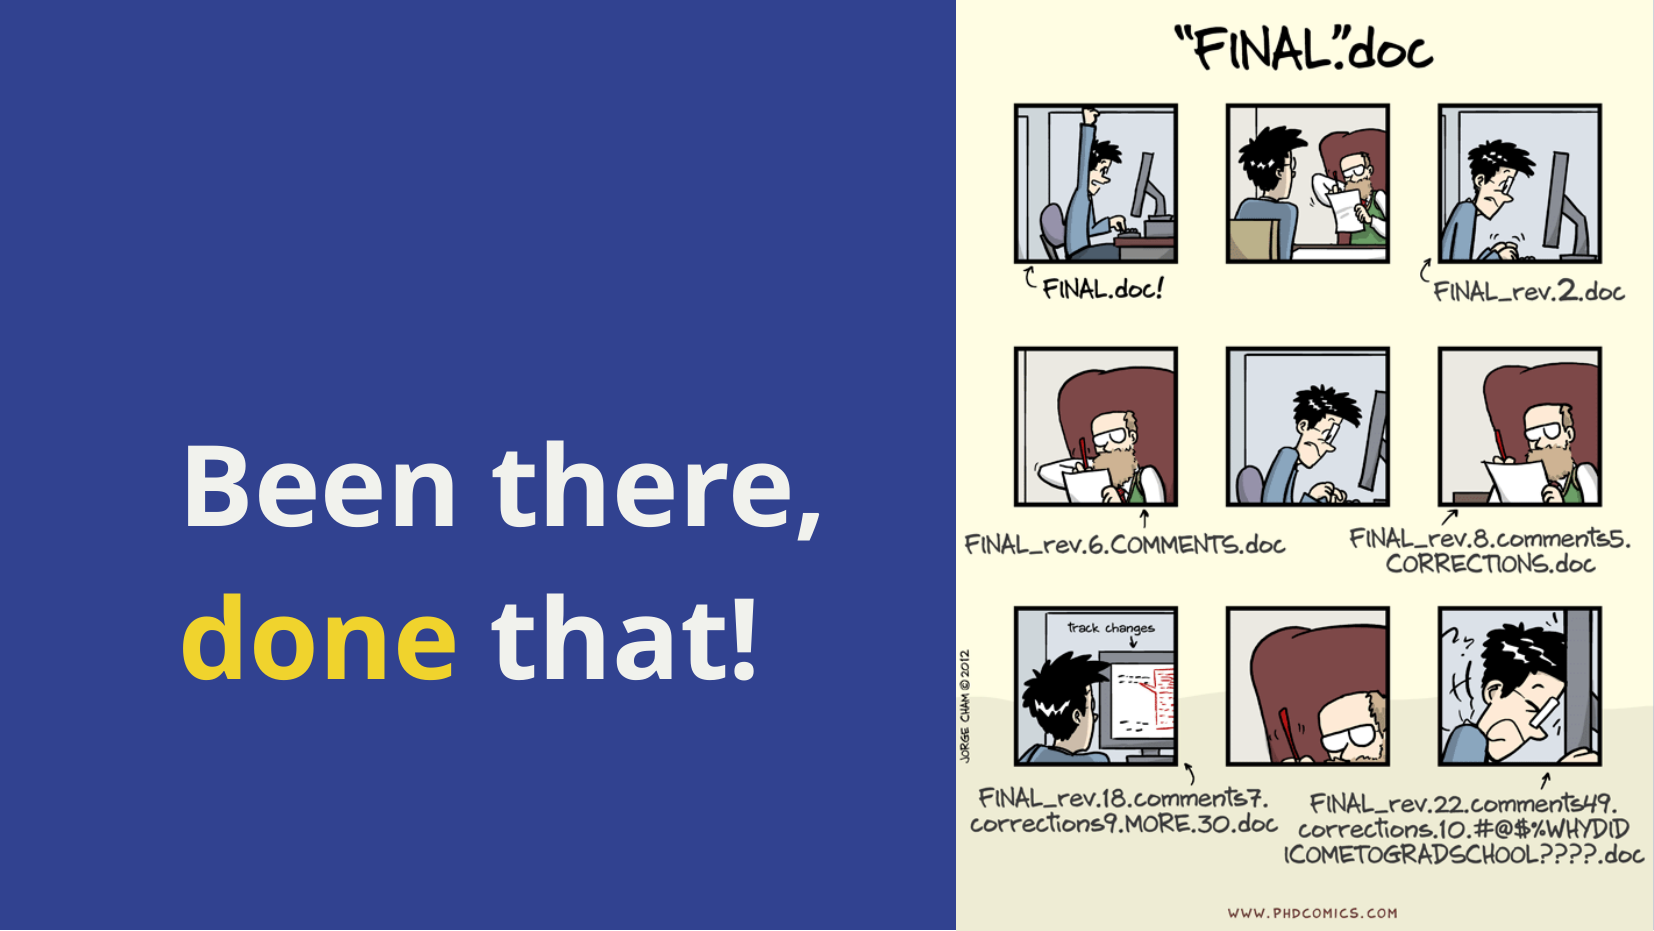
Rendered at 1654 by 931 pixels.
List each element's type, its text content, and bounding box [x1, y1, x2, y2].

text_box Been there, done that! [164, 398, 770, 639]
picture [956, 0, 1654, 931]
